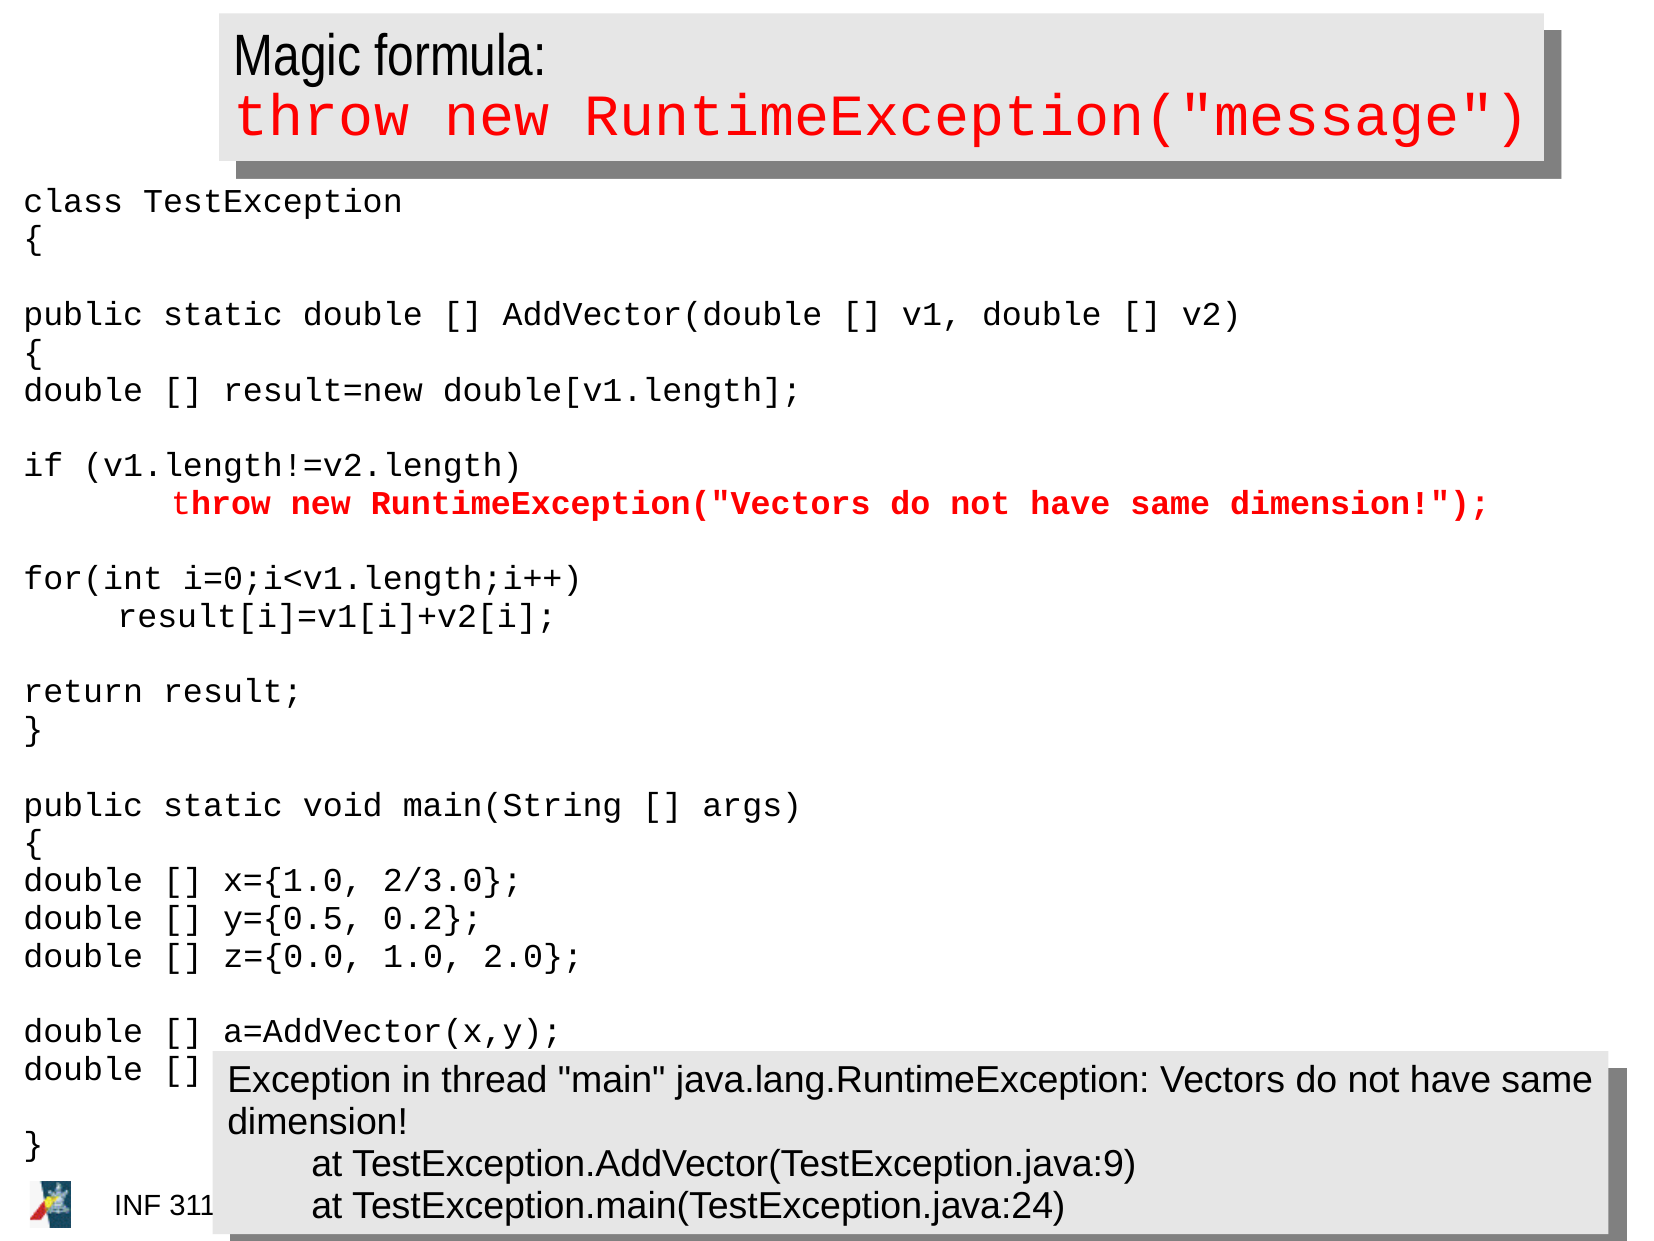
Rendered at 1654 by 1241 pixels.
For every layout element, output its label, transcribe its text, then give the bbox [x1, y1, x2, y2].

text_box Exception in thread "main" java.lang.RuntimeException: Vectors do not have same dimension! at TestException.AddVector(TestException.java:9) at TestException.main(TestException.java:24) [212, 1051, 1609, 1235]
text_box class TestException { public static double [] AddVector(double [] v1, double [] v2) { double [] result=new double[v1.length]; if (v1.length!=v2.length) throw new RuntimeException("Vectors do not have same dimension!"); for(int i=0;i<v1.length;i++) result[i]=v1[i]+v2[i]; return result; } public static void main(String [] args) { double [] x={1.0, 2/3.0}; double [] y={0.5, 0.2}; double [] z={0.0, 1.0, 2.0}; double [] a=AddVector(x,y); double [] b=AddVector(x,z); } } [8, 177, 1506, 1241]
text_box Magic formula: throw new RuntimeException("message") [219, 13, 1544, 158]
